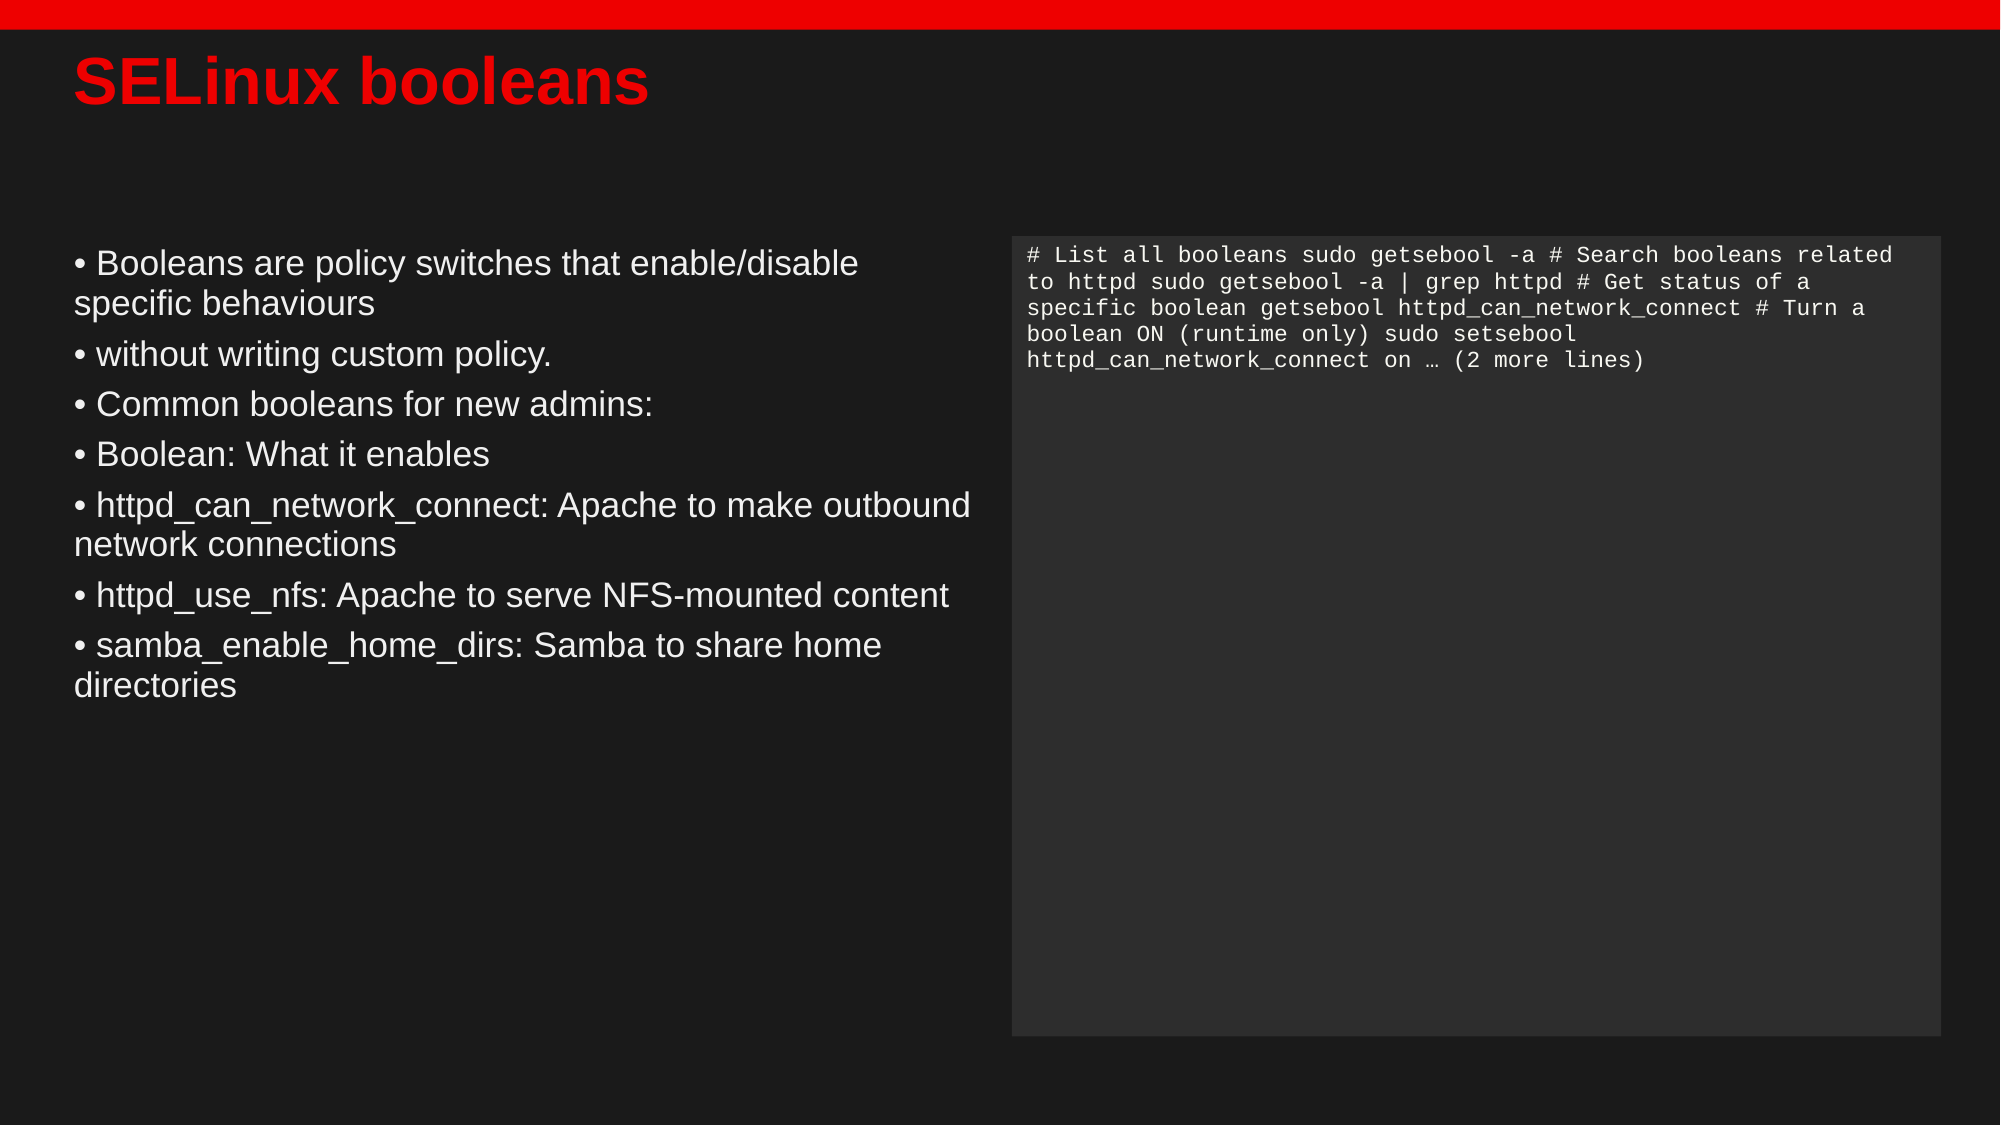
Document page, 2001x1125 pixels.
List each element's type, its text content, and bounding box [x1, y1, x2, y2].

text_box [0, 0, 2001, 30]
text_box # List all booleans sudo getsebool -a # Search booleans related to httpd sudo getsebool -a | grep httpd # Get status of a specific boolean getsebool httpd_can_network_connect # Turn a boolean ON (runtime only) sudo setsebool httpd_can_network_connect on … (2 more lines) [1011, 236, 1942, 1037]
text_box SELinux booleans [59, 36, 1942, 208]
text_box • Booleans are policy switches that enable/disable specific behaviours • without writing custom policy. • Common booleans for new admins: • Boolean: What it enables • httpd_can_network_connect: Apache to make outbound network connections • httpd_use_nfs: Apache to serve NFS-mounted content • samba_enable_home_dirs: Samba to share home directories [59, 236, 989, 1037]
